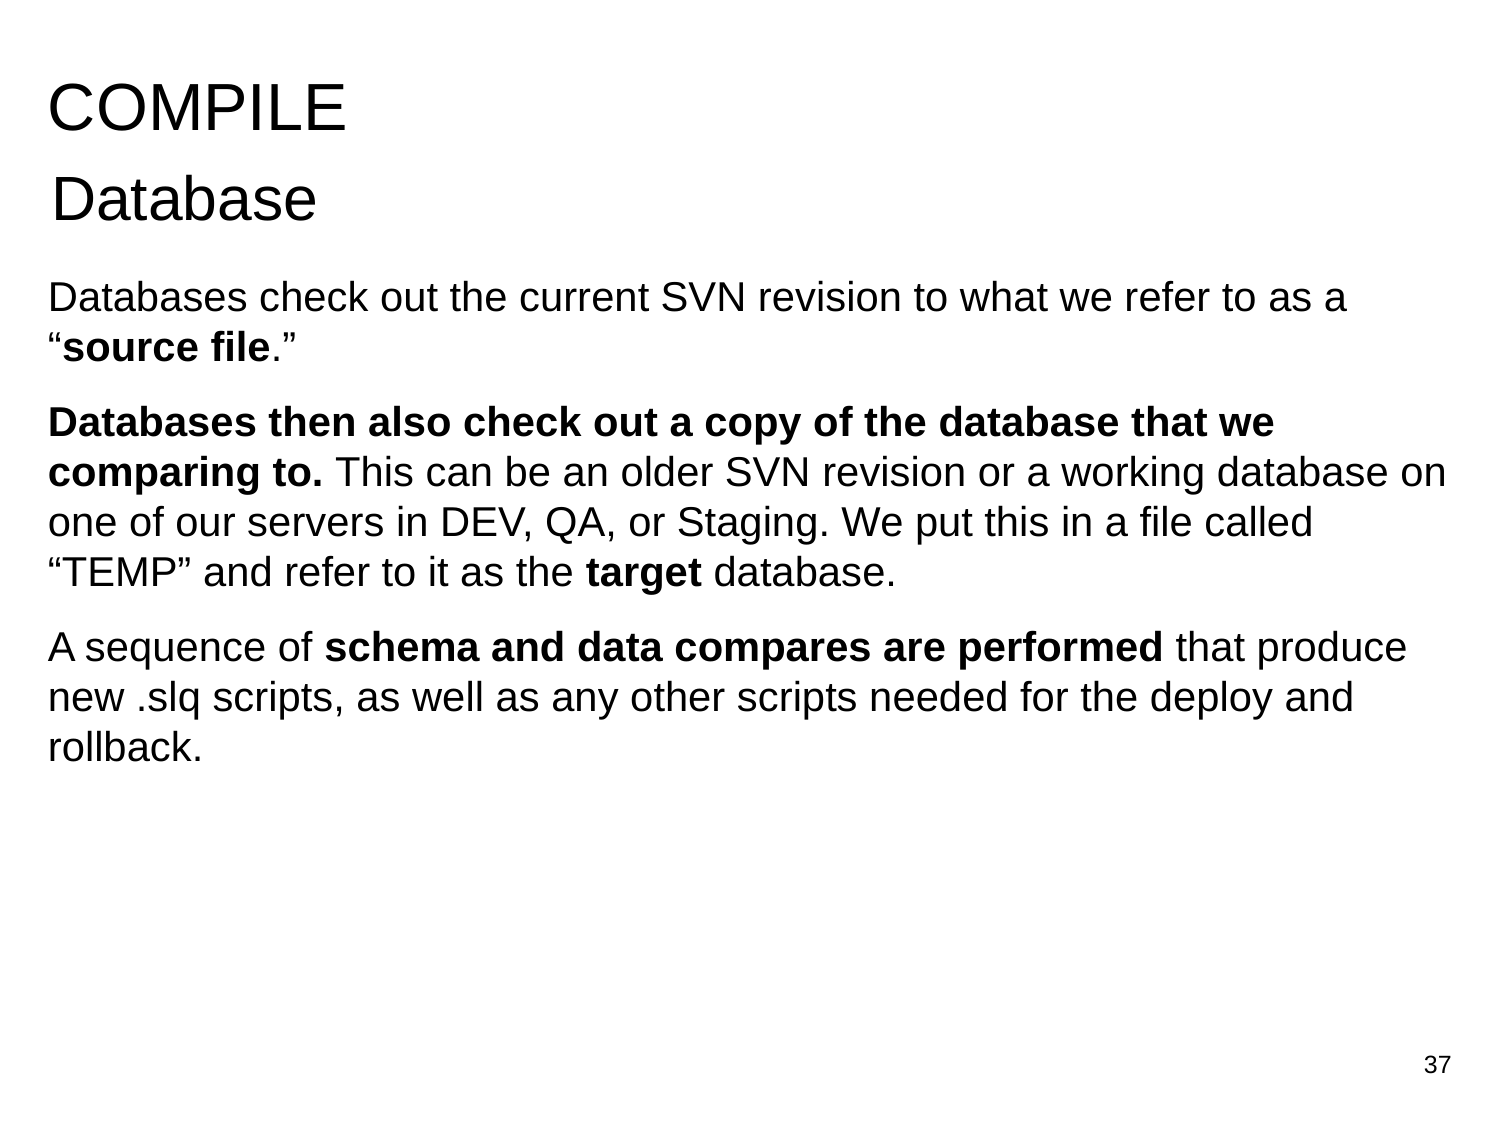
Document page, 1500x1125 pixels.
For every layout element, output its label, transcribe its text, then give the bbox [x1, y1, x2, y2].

title Compile [48, 57, 1452, 150]
slide_number <number> [1325, 1047, 1452, 1080]
list Databases check out the current SVN revision to what we refer to as a “source file.” Databases then also check out a copy of the database that we comparing to. This can be an older SVN revision or a working database on one of our servers in DEV, QA, or Staging. We put this in a file called “TEMP” and refer to it as the target database. A sequence of schema and data compares are performed that produce new .slq scripts, as well as any other scripts needed for the deploy and rollback. [48, 262, 1452, 1021]
list Database [48, 150, 1452, 241]
